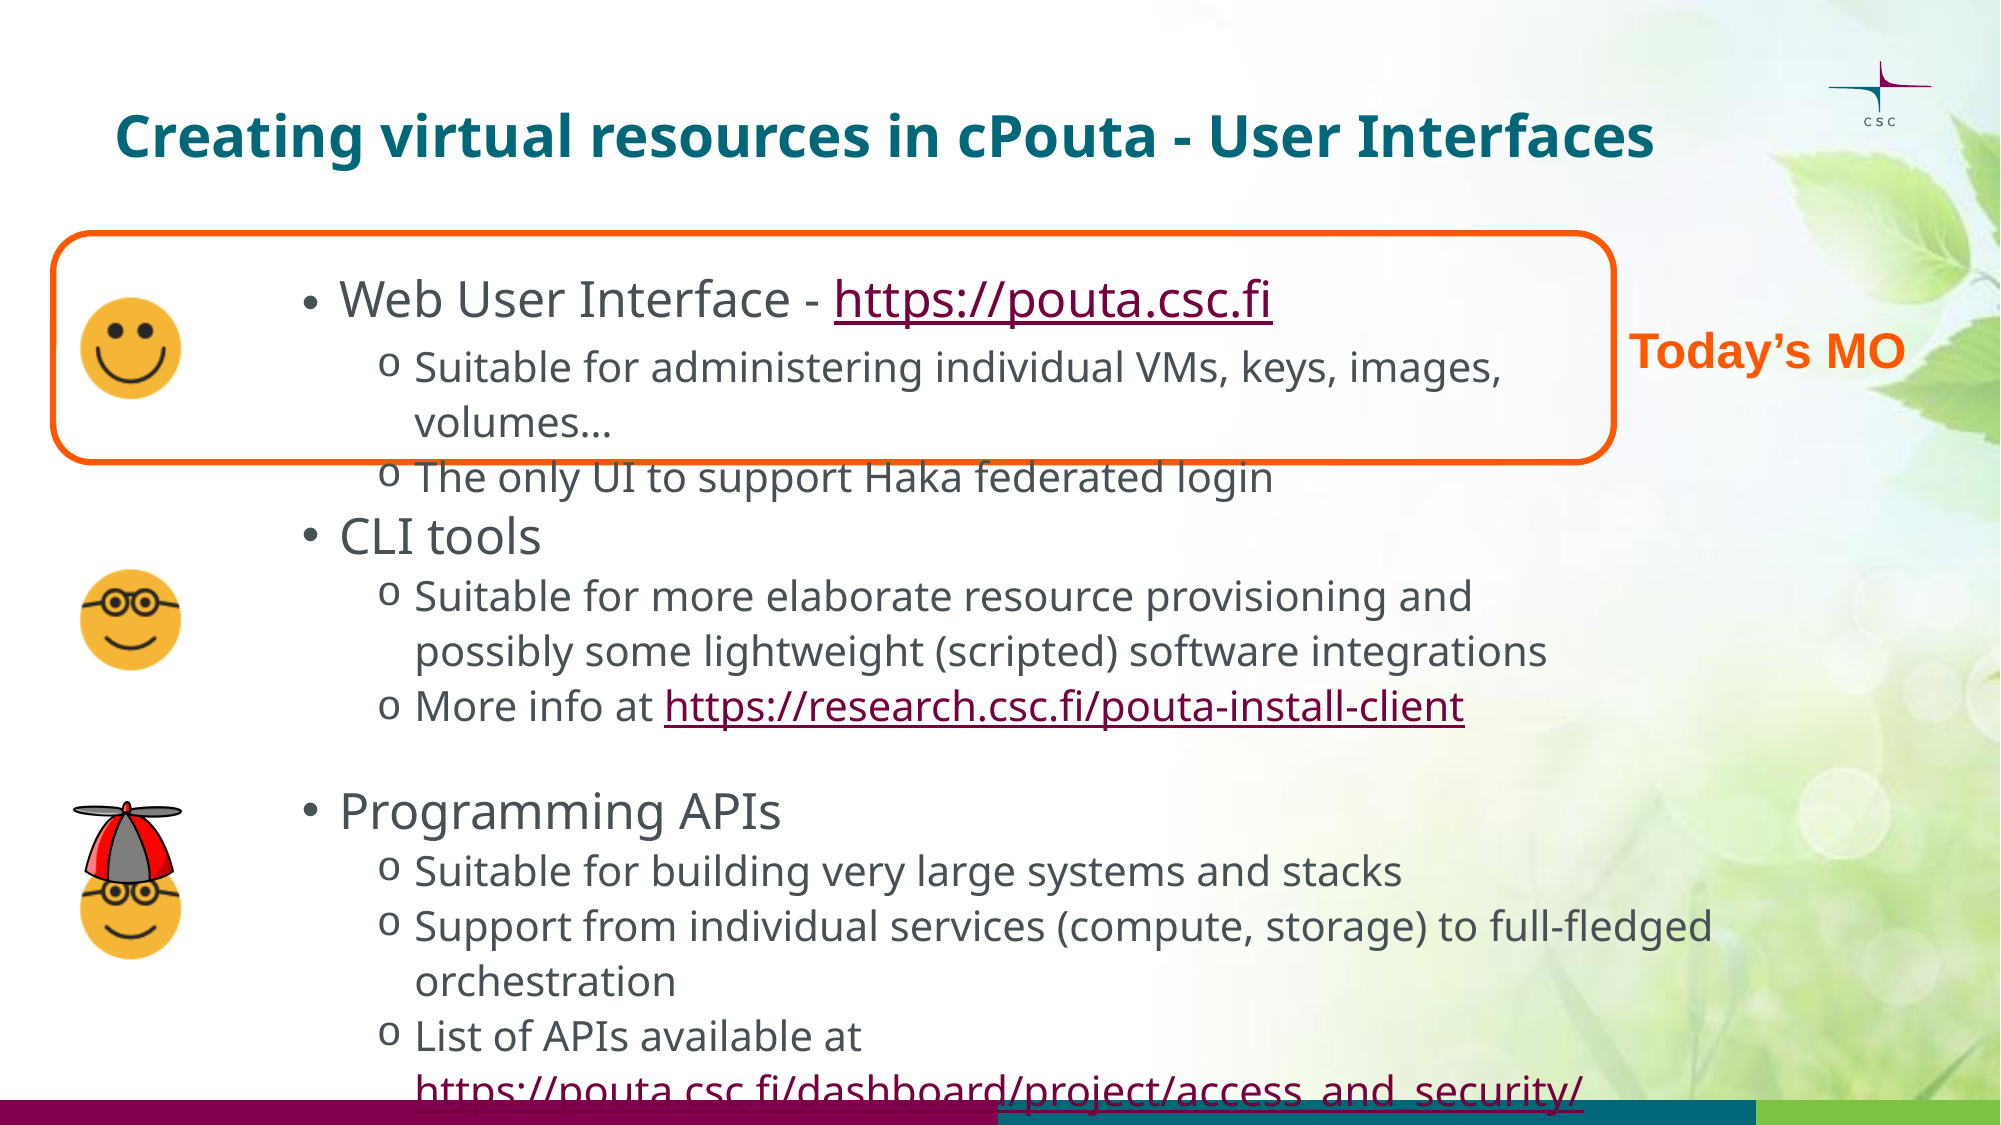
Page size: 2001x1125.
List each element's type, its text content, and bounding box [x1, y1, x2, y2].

list Web User Interface - https://pouta.csc.fi Suitable for administering individual VMs, keys, images, volumes… The only UI to support Haka federated login [249, 253, 1599, 463]
picture [872, 1086, 884, 1100]
list CLI tools Suitable for more elaborate resource provisioning and possibly some lightweight (scripted) software integrations More info at https://research.csc.fi/pouta-install-client [249, 490, 1599, 732]
picture [0, 0, 2000, 1100]
picture [477, 1086, 490, 1100]
picture [923, 1086, 936, 1100]
picture [828, 1095, 838, 1100]
picture [1071, 1086, 1084, 1100]
picture [1030, 1086, 1043, 1100]
picture [948, 1095, 958, 1100]
picture [1107, 1086, 1119, 1093]
picture [1245, 1086, 1257, 1093]
text_box Today’s MO [1613, 303, 1946, 377]
picture [421, 1086, 433, 1100]
picture [564, 1086, 577, 1100]
picture [802, 1086, 814, 1100]
picture [589, 1086, 602, 1100]
picture [1181, 1095, 1191, 1100]
list Programming APIs Suitable for building very large systems and stacks Support from individual services (compute, storage) to full-fledged orchestration List of APIs available at https://pouta.csc.fi/dashboard/project/access_and_security/ [249, 765, 1943, 1007]
picture [1440, 1086, 1452, 1093]
picture [898, 1086, 911, 1100]
title Creating virtual resources in cPouta - User Interfaces [99, 40, 1794, 229]
picture [1351, 1086, 1363, 1100]
picture [1327, 1095, 1337, 1100]
picture [1376, 1086, 1388, 1100]
picture [988, 1086, 1000, 1100]
picture [655, 1095, 665, 1100]
